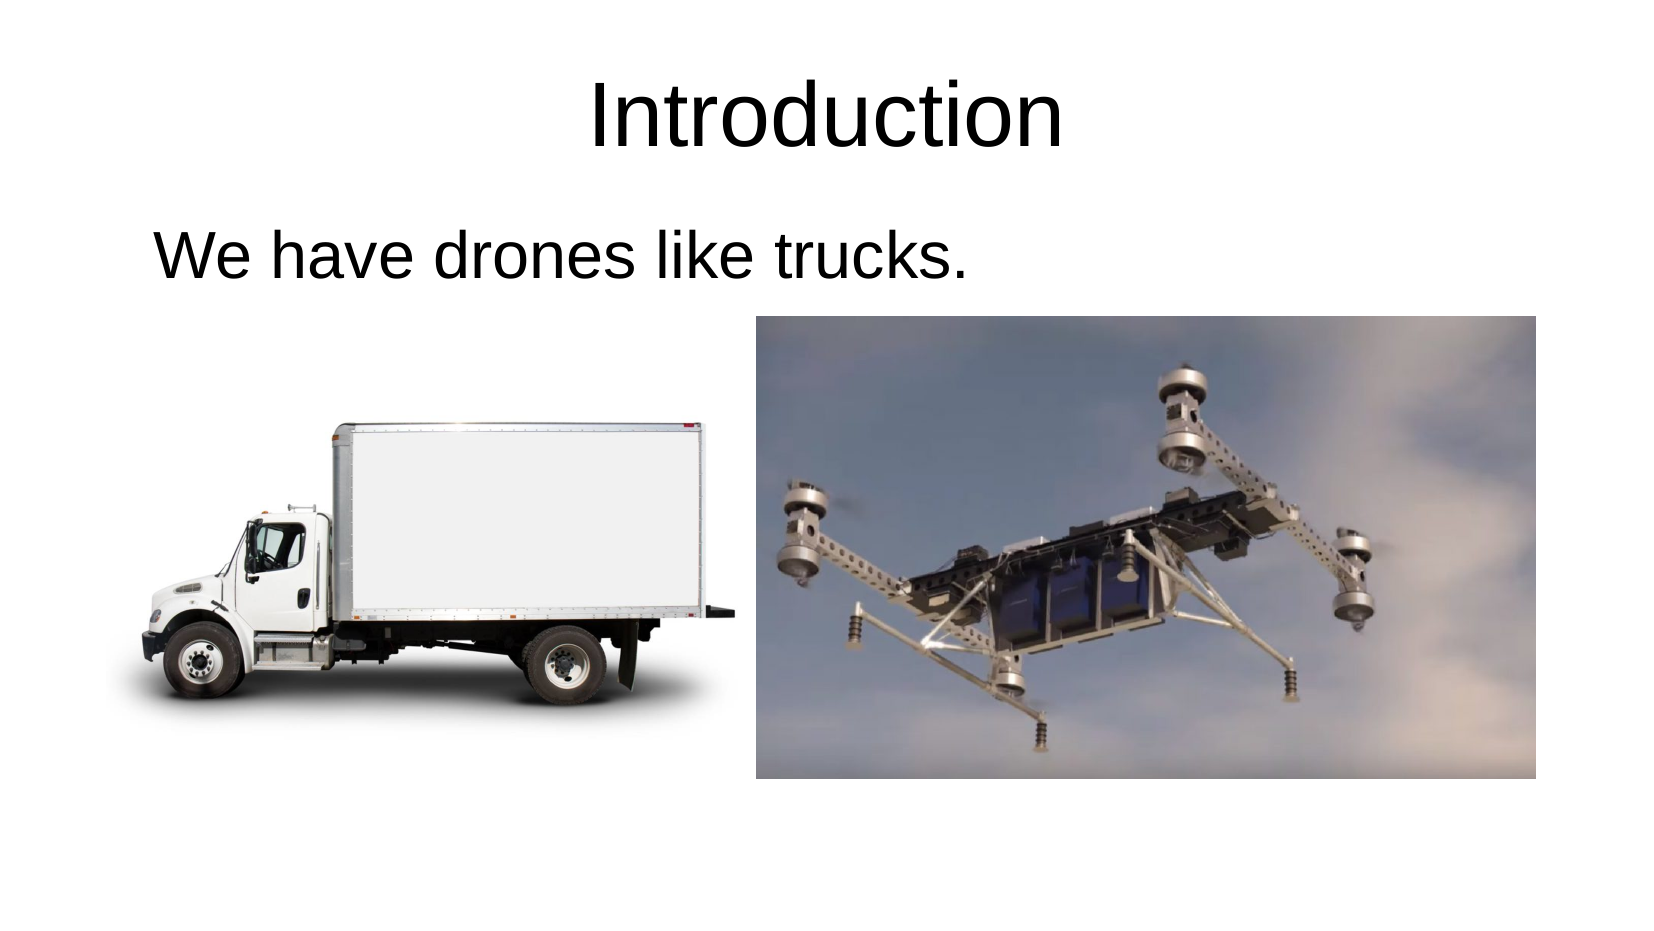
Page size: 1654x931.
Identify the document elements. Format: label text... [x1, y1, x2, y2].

title Introduction [82, 37, 1571, 193]
list We have drones like trucks. [82, 217, 1571, 758]
picture [756, 316, 1536, 779]
picture [106, 383, 754, 749]
